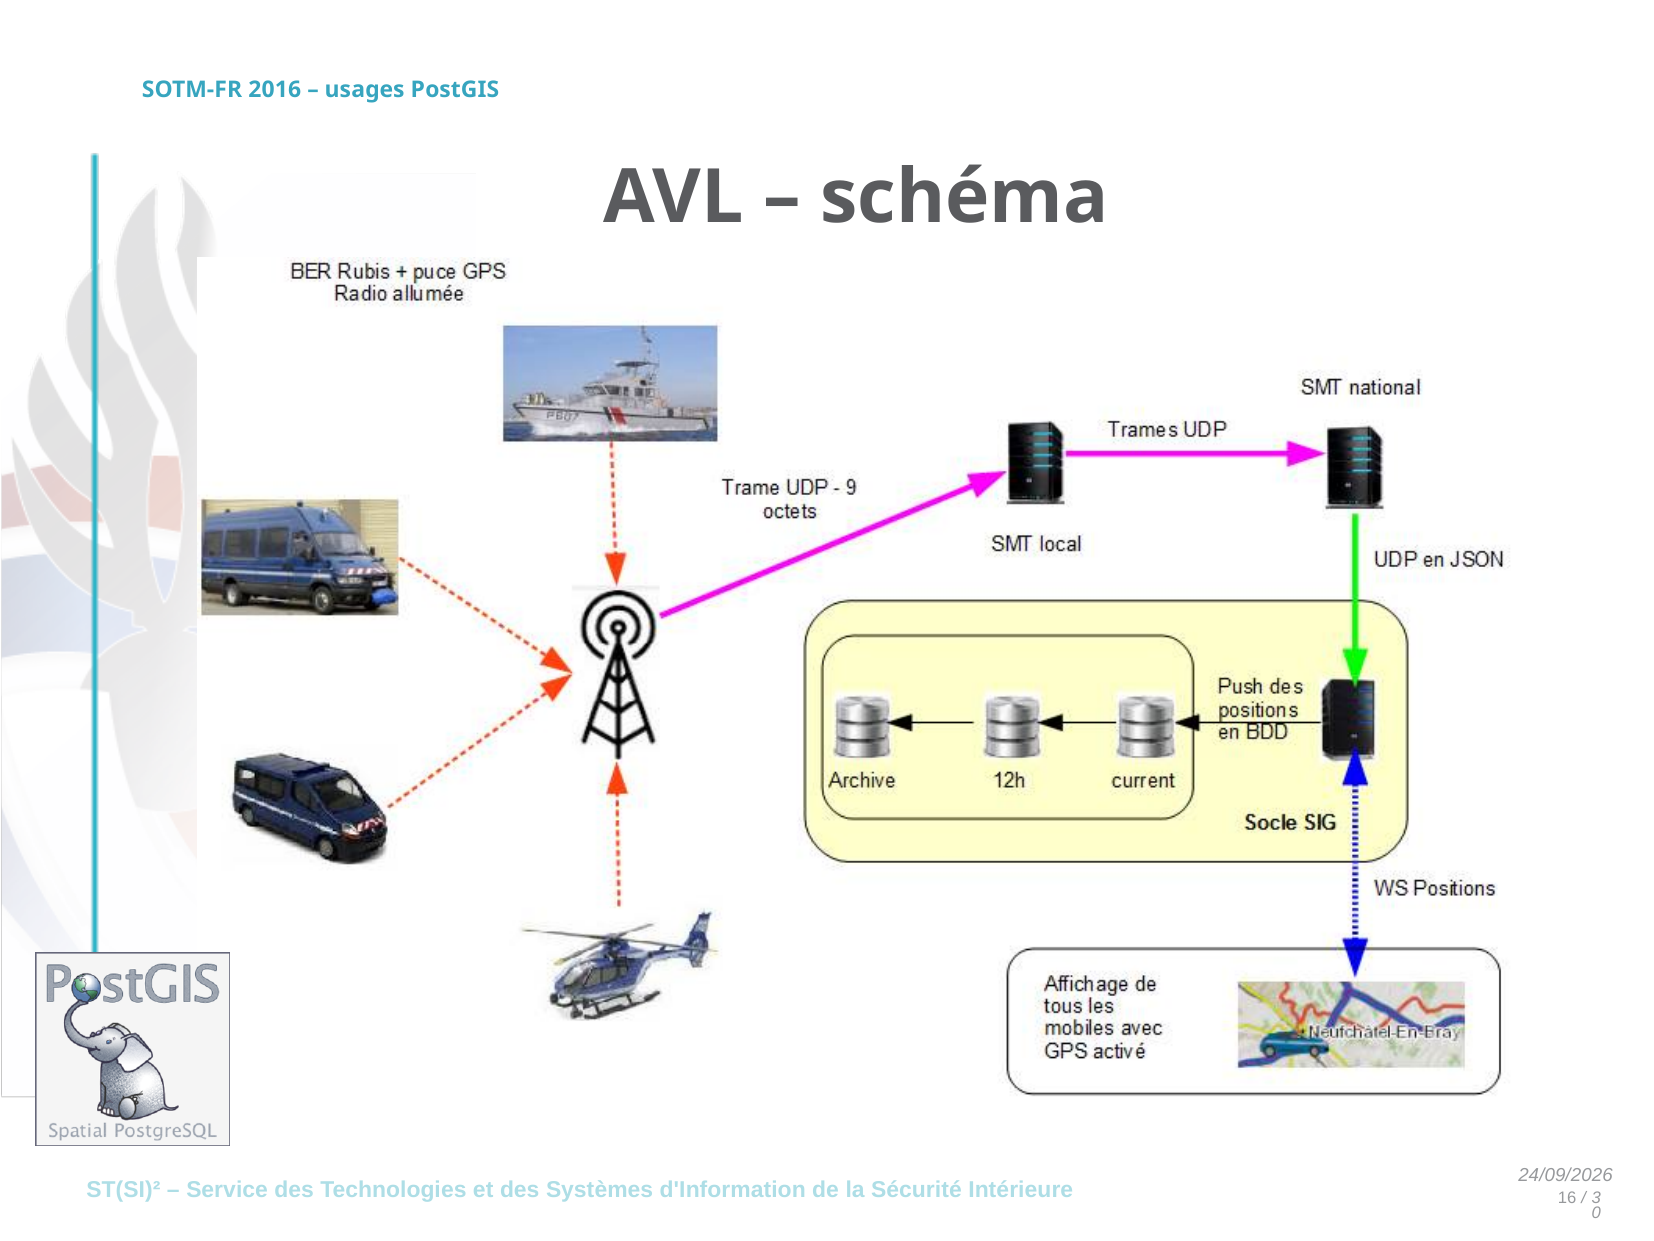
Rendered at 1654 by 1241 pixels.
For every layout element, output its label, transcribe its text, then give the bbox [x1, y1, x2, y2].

title SOTM-FR 2016 – usages PostGIS [141, 70, 1571, 107]
list AVL – schéma [94, 141, 1619, 1134]
picture [0, 86, 476, 1176]
